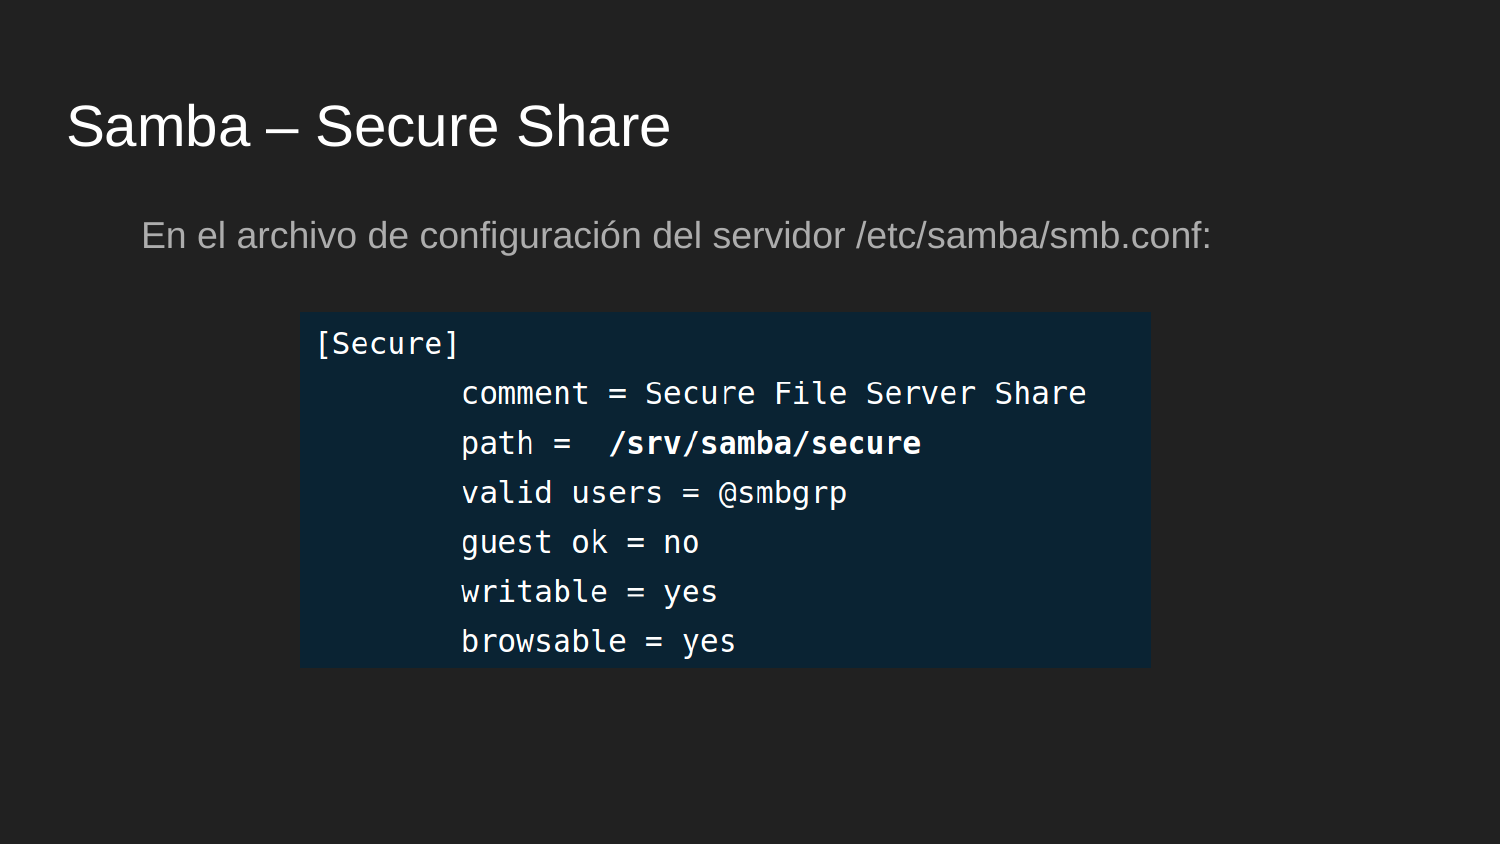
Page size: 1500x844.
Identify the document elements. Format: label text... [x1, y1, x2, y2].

picture [300, 312, 1151, 668]
list En el archivo de configuración del servidor /etc/samba/smb.conf: [51, 189, 1261, 750]
title Samba – Secure Share [51, 72, 1449, 167]
